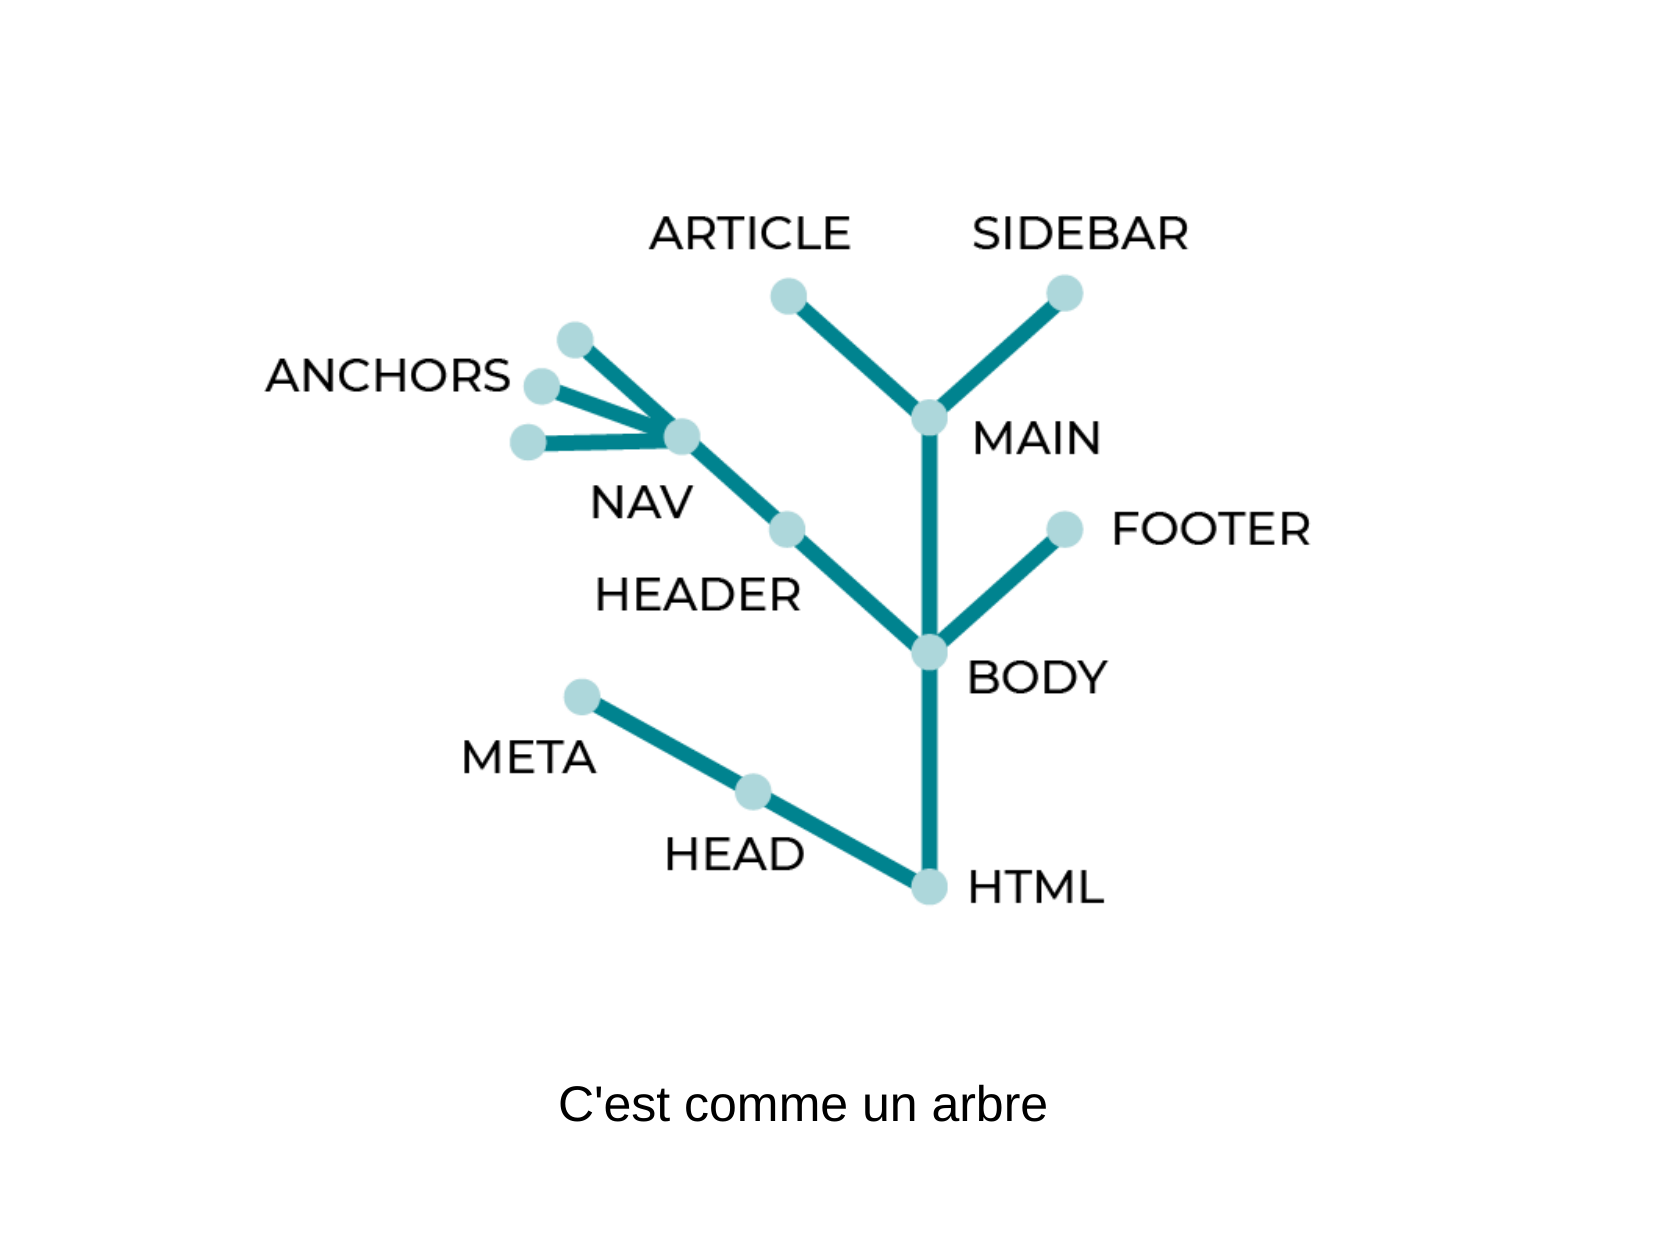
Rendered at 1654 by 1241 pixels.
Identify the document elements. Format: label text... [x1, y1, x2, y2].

text_box C'est comme un arbre [543, 1068, 1064, 1140]
picture [177, 129, 1406, 1009]
